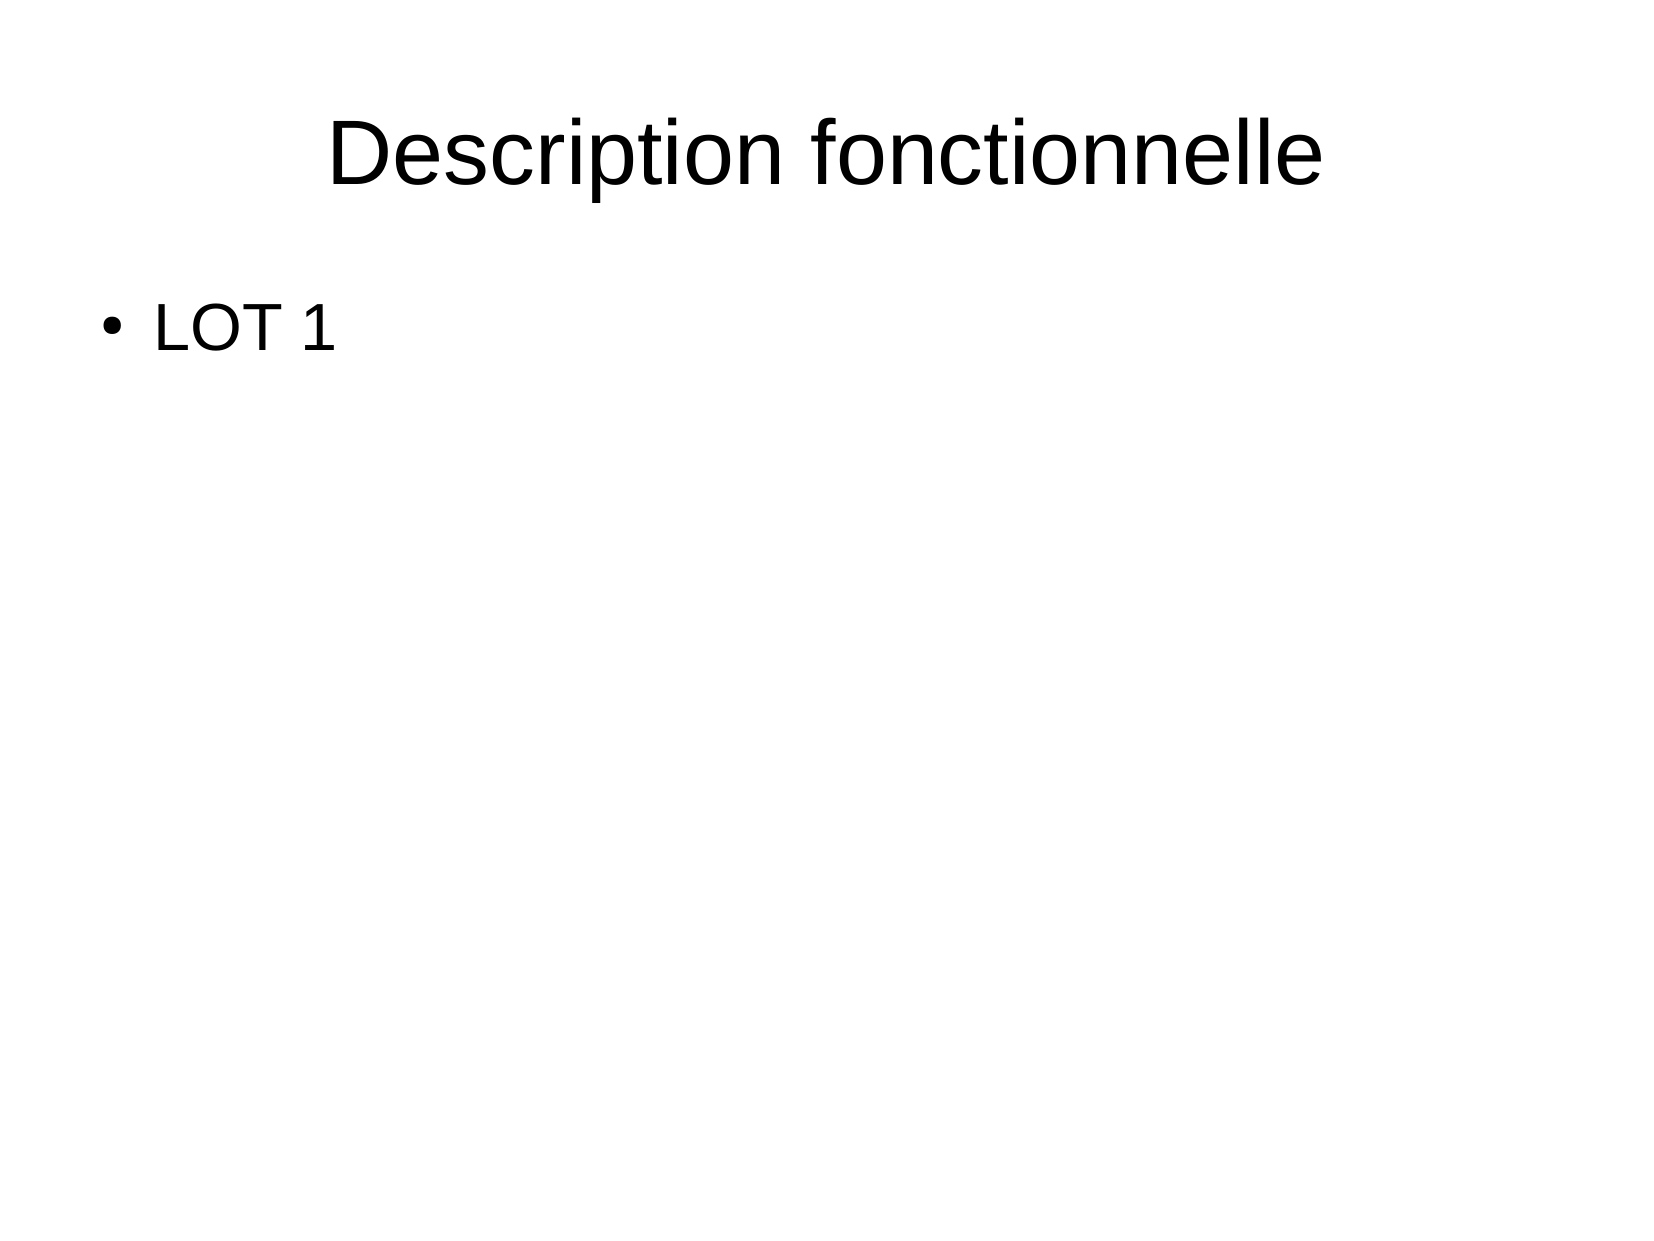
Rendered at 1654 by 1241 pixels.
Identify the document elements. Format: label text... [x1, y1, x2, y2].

title Description fonctionnelle [82, 49, 1571, 257]
list LOT 1 [82, 290, 1571, 1010]
